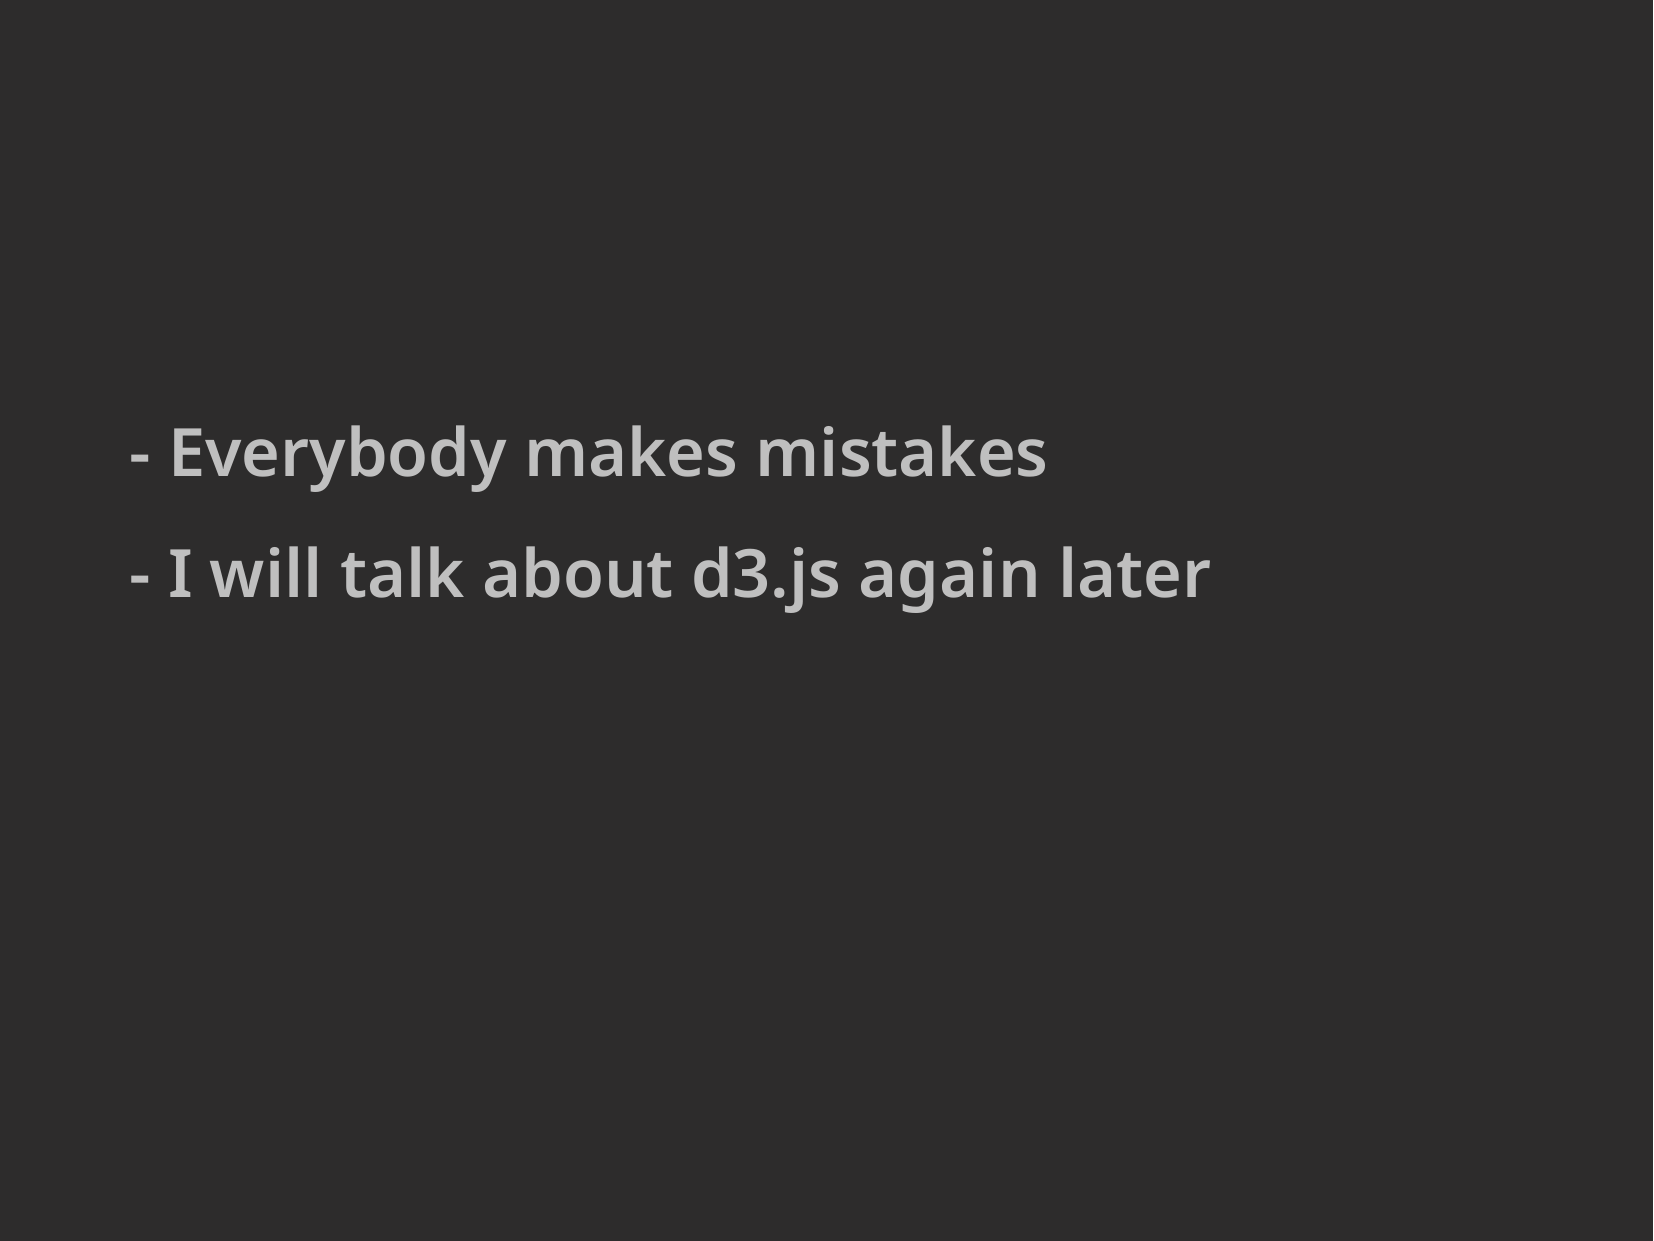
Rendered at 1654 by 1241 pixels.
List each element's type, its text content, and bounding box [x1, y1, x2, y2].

list - Everybody makes mistakes - I will talk about d3.js again later [58, 405, 1594, 856]
